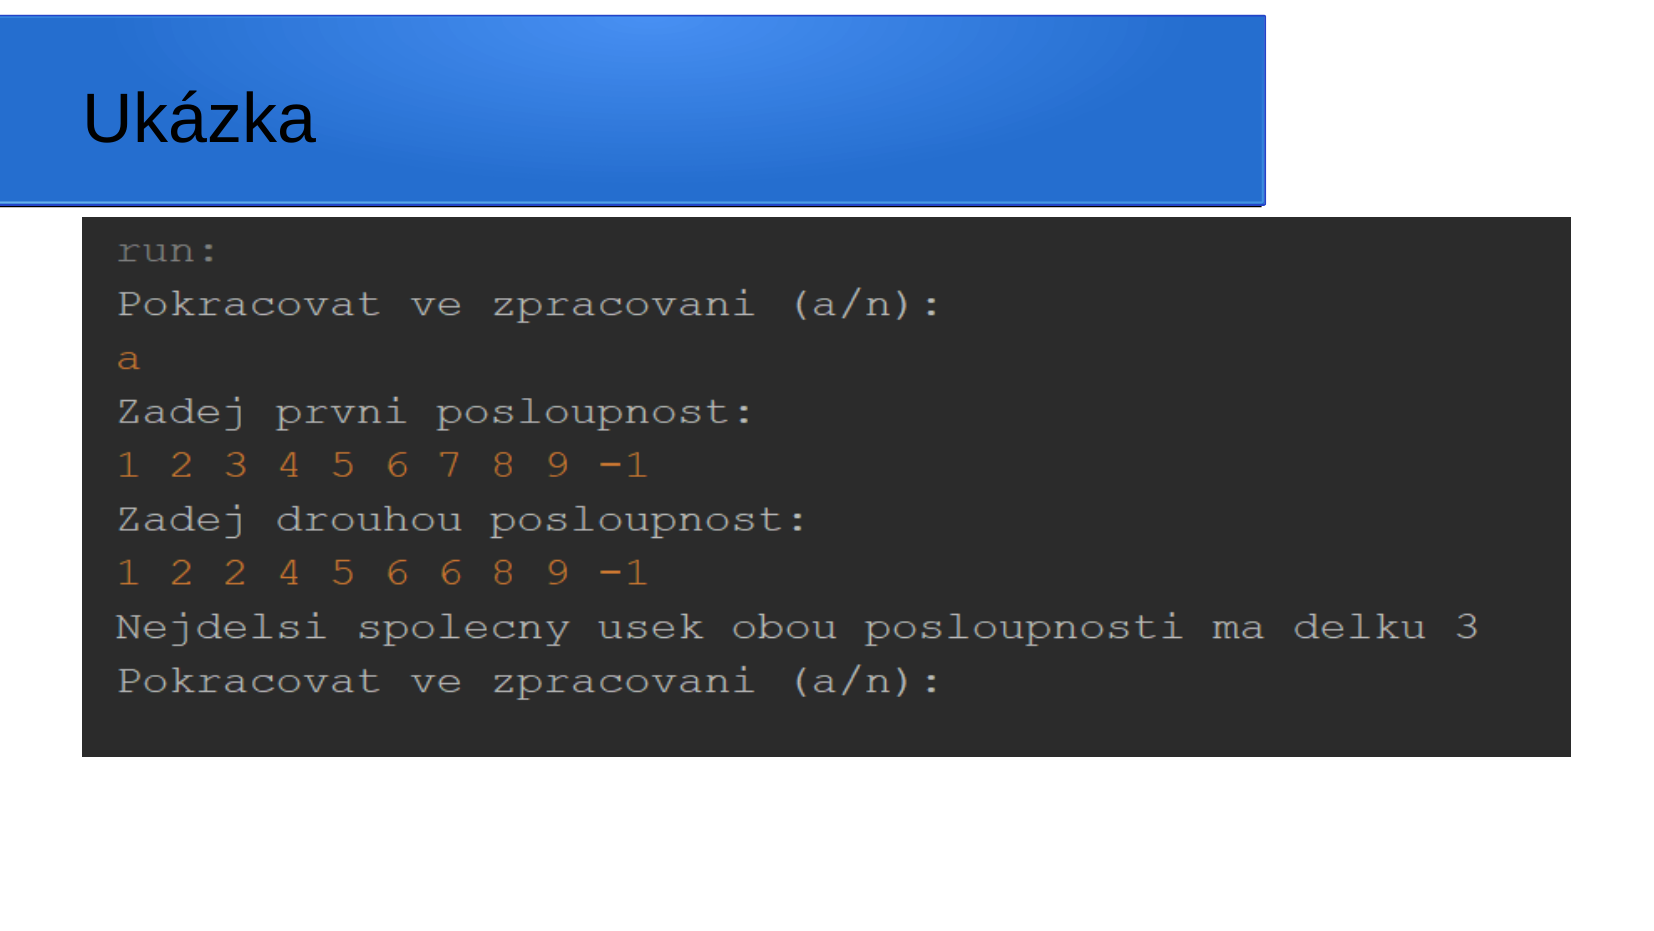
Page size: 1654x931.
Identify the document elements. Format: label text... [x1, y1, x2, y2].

text_box Ukázka [82, 37, 1571, 193]
picture [82, 217, 1571, 757]
picture [0, 13, 1269, 211]
